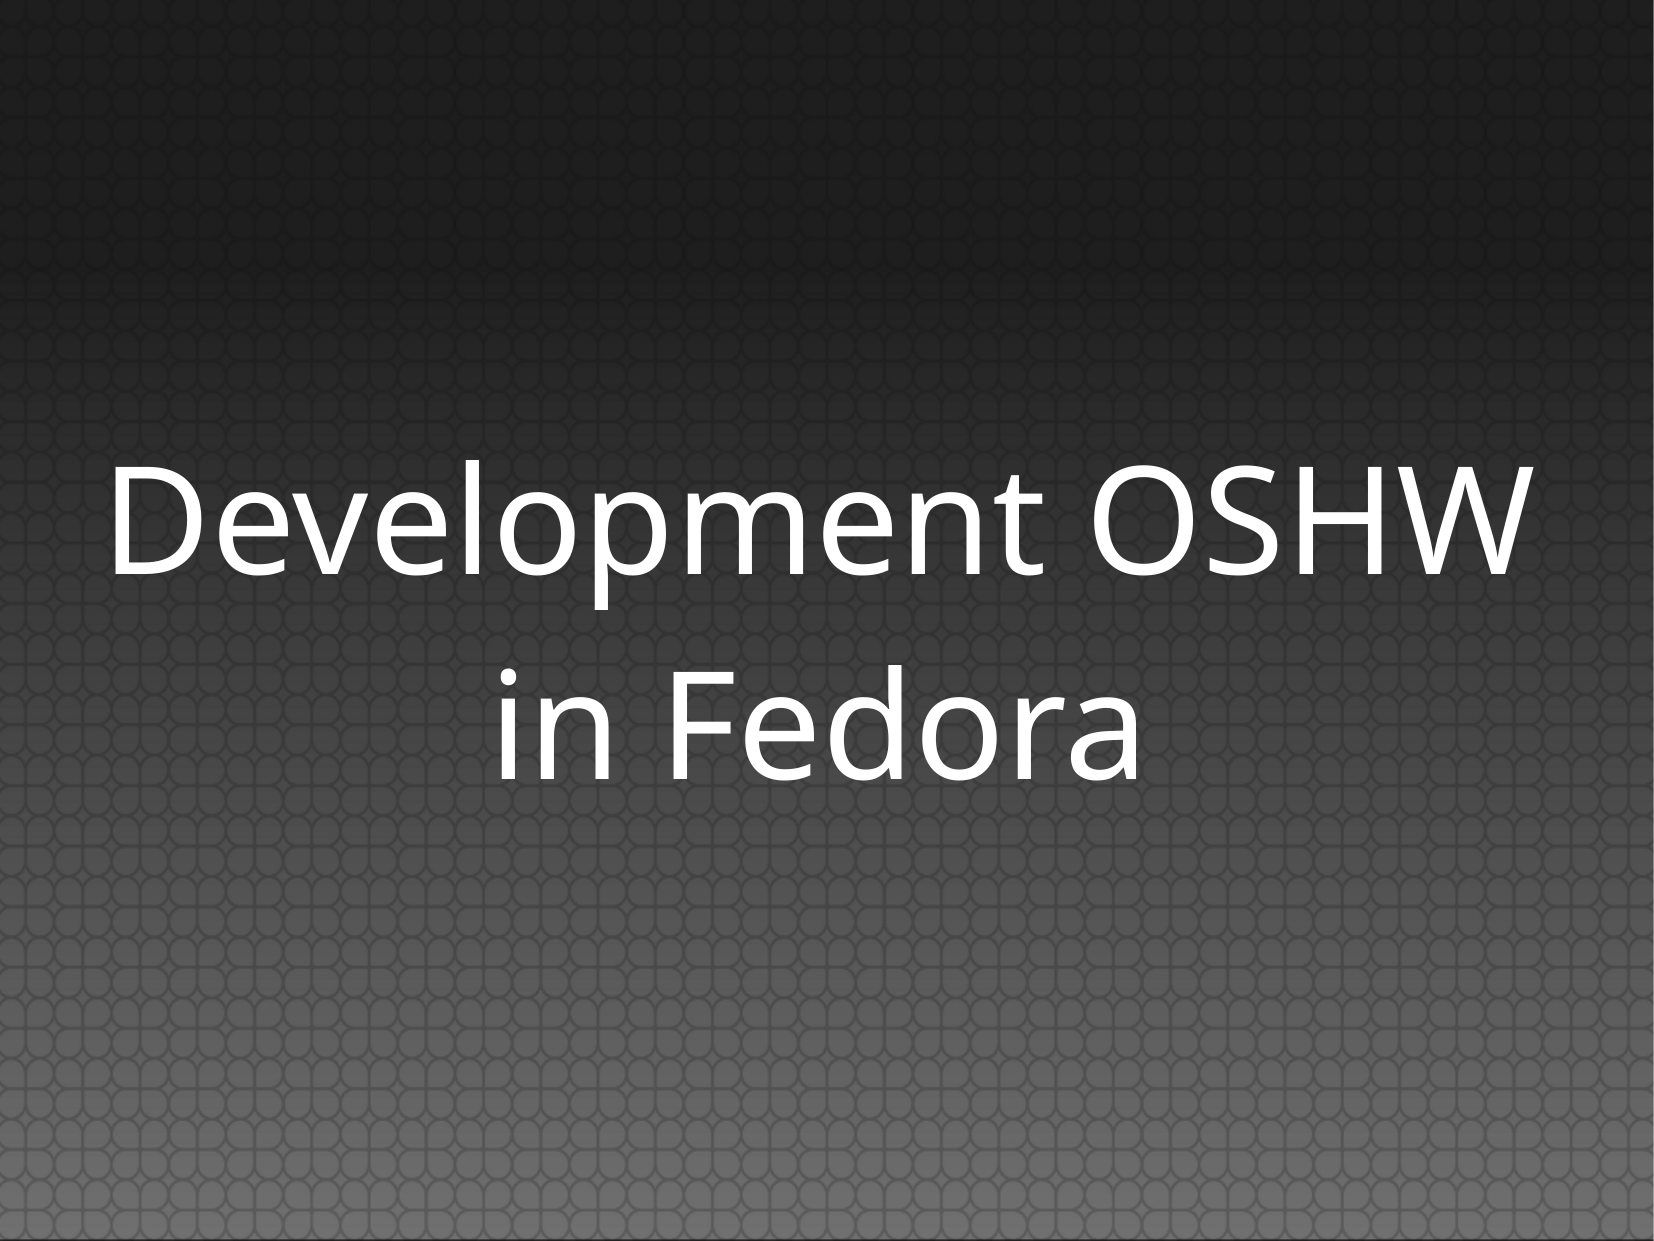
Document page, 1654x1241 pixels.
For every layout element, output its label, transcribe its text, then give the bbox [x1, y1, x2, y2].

picture [0, 0, 1654, 1241]
title Development OSHW in Fedora [75, 444, 1564, 794]
